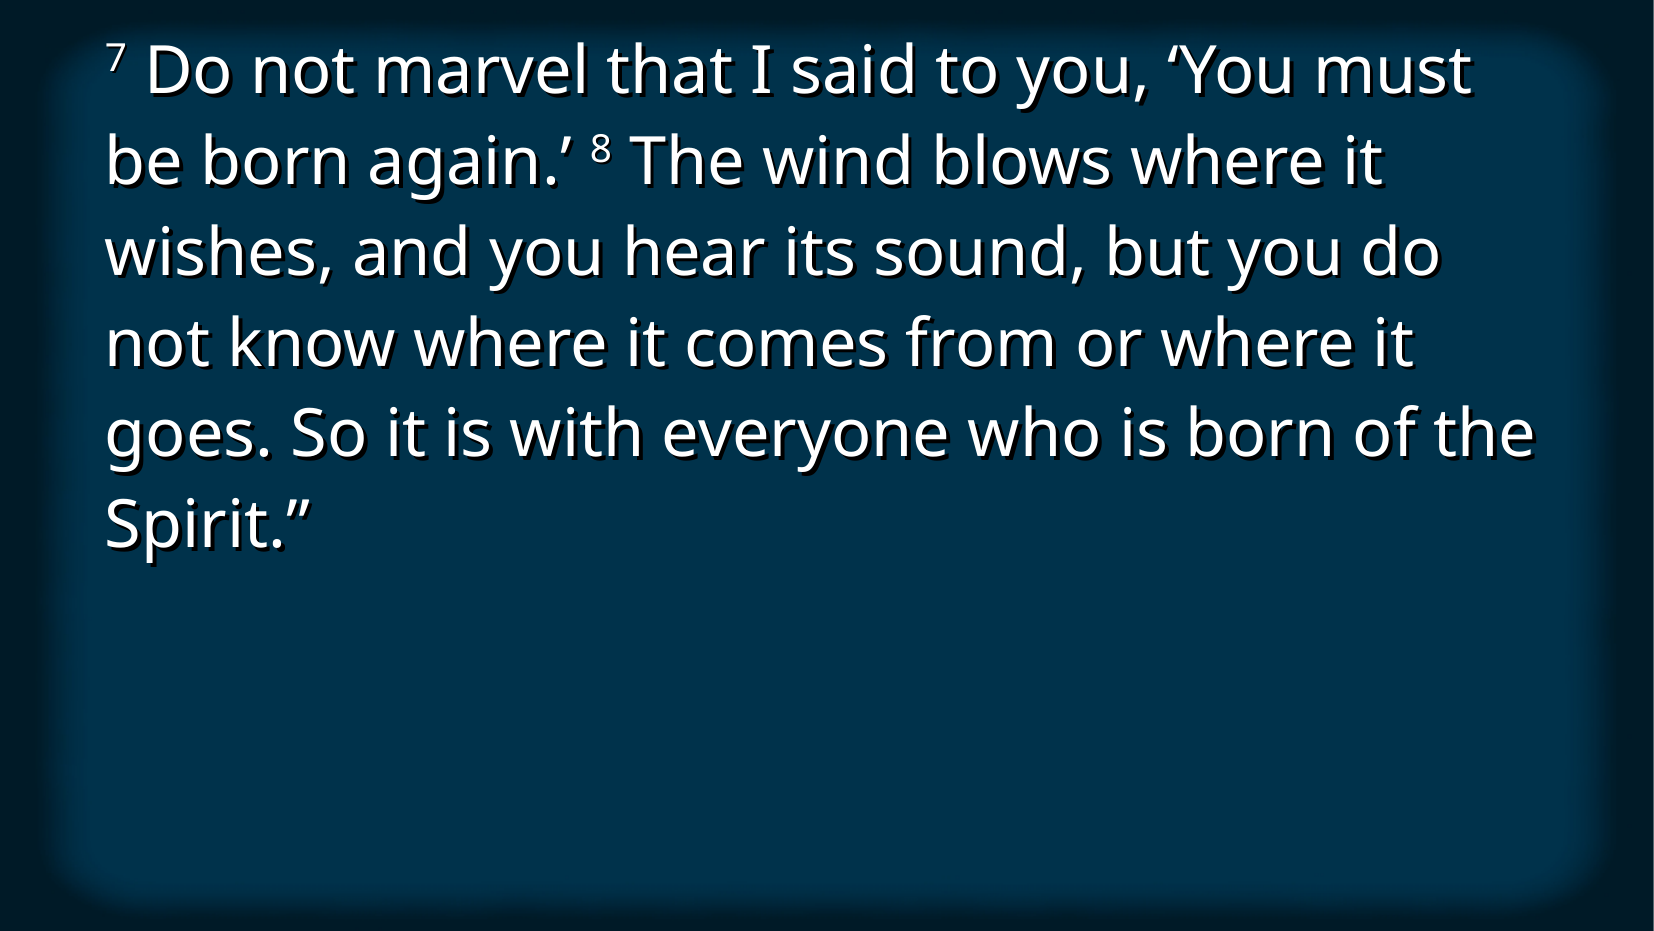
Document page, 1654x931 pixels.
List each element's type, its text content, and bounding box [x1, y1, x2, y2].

text_box 7 Do not marvel that I said to you, ‘You must be born again.’ 8 The wind blows where it wishes, and you hear its sound, but you do not know where it comes from or where it goes. So it is with everyone who is born of the Spirit.” [90, 15, 1576, 474]
picture [0, 0, 1654, 931]
